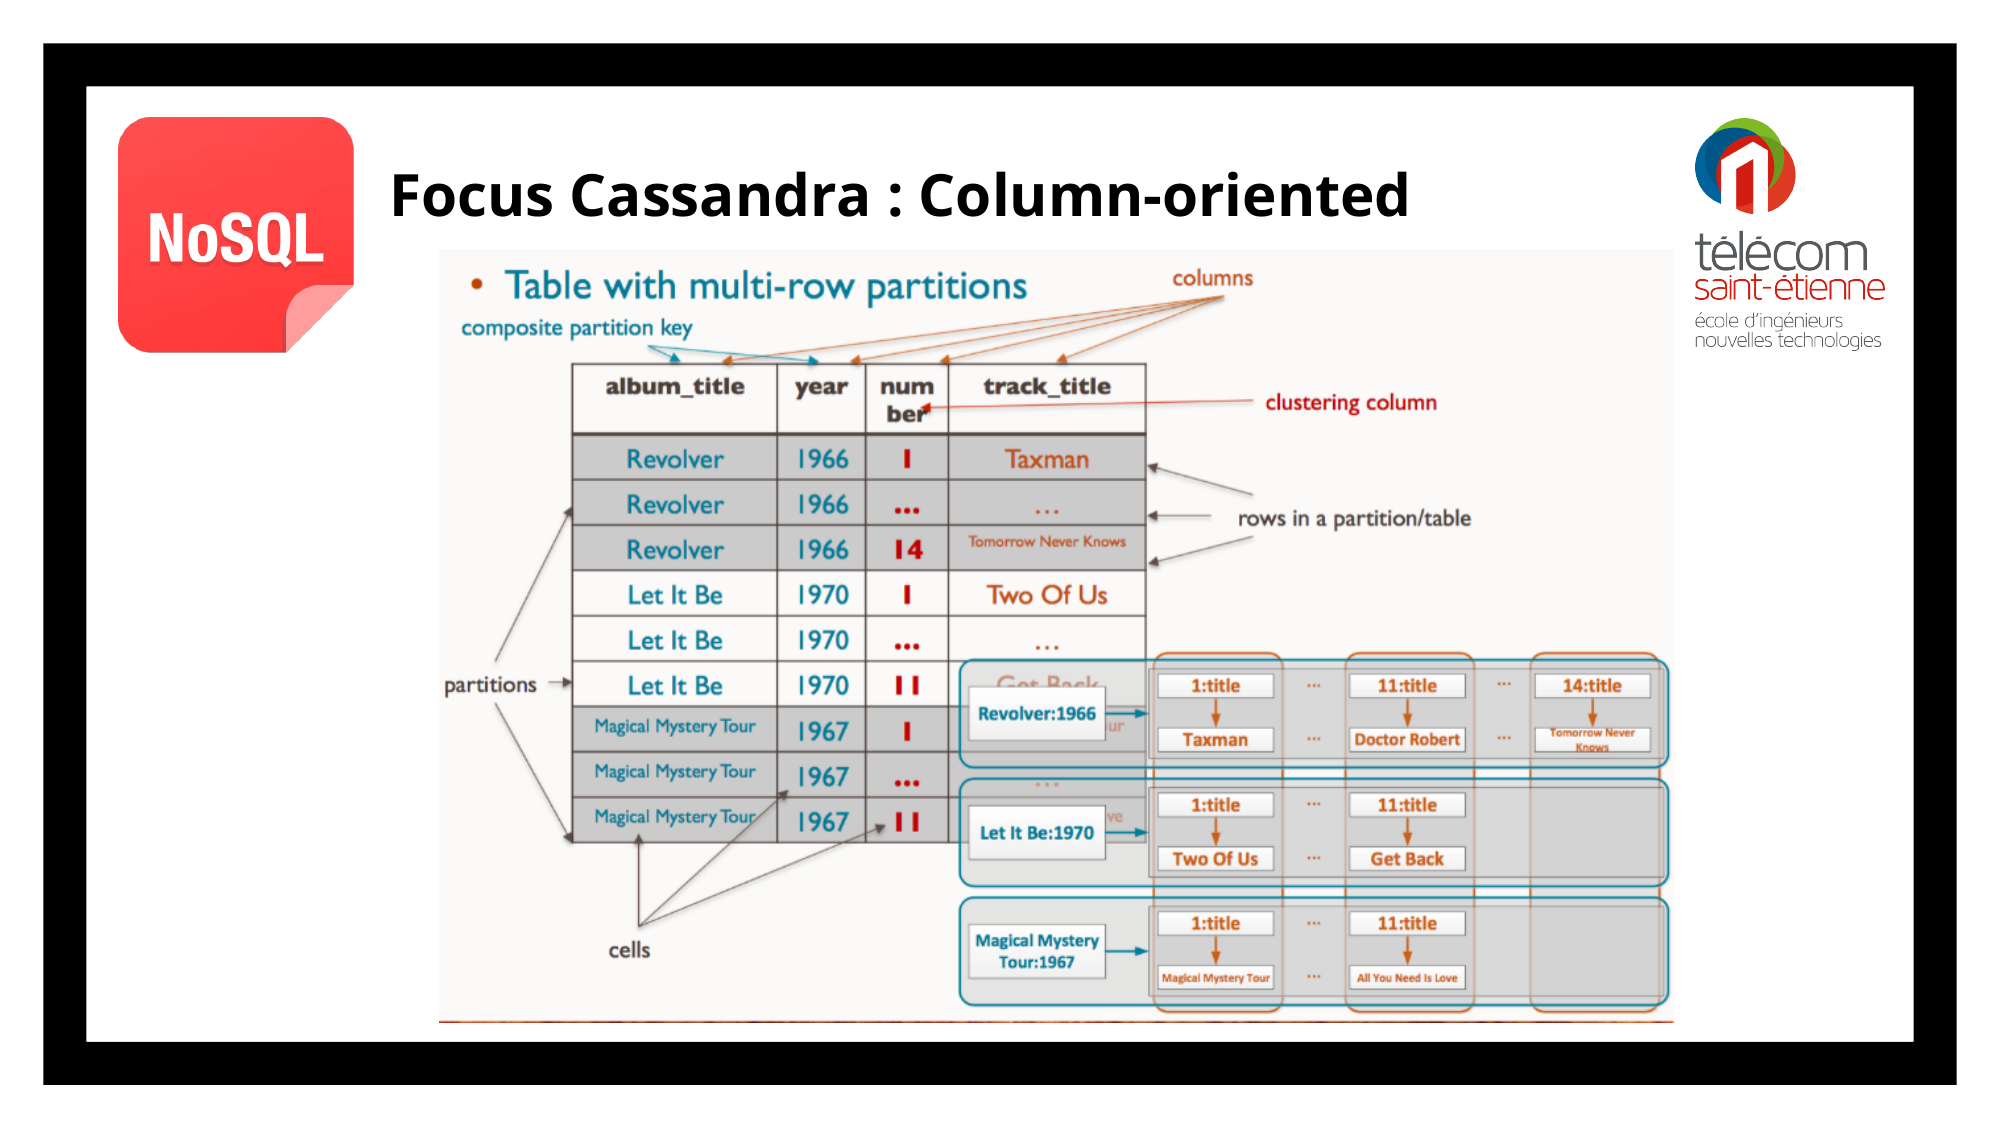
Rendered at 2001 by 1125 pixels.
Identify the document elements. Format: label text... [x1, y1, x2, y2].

title Focus Cassandra : Column-oriented [370, 138, 1695, 304]
picture [101, 100, 370, 369]
picture [439, 249, 1689, 1023]
picture [1695, 118, 1885, 351]
